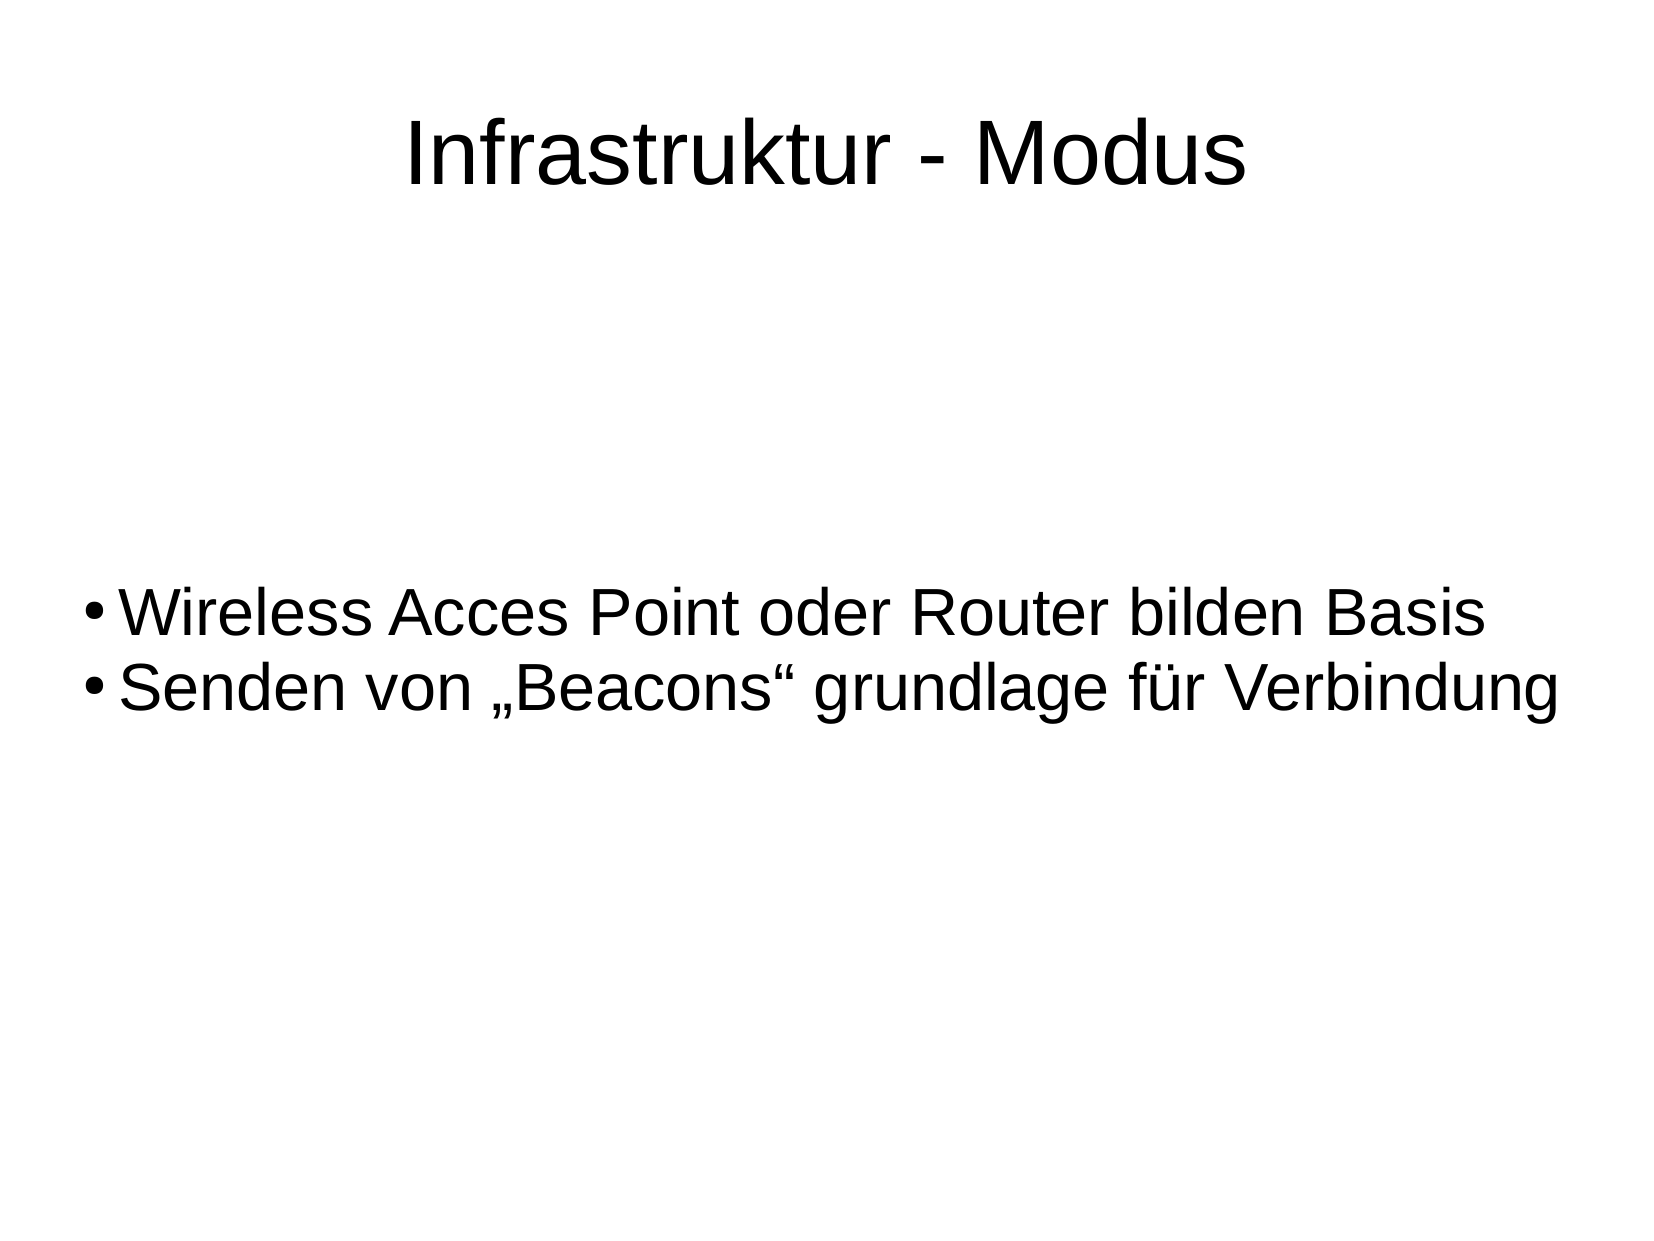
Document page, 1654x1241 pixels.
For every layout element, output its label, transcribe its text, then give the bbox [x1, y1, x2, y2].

subtitle Wireless Acces Point oder Router bilden Basis Senden von „Beacons“ grundlage für Verbindung [82, 290, 1571, 1010]
title Infrastruktur - Modus [82, 49, 1571, 257]
